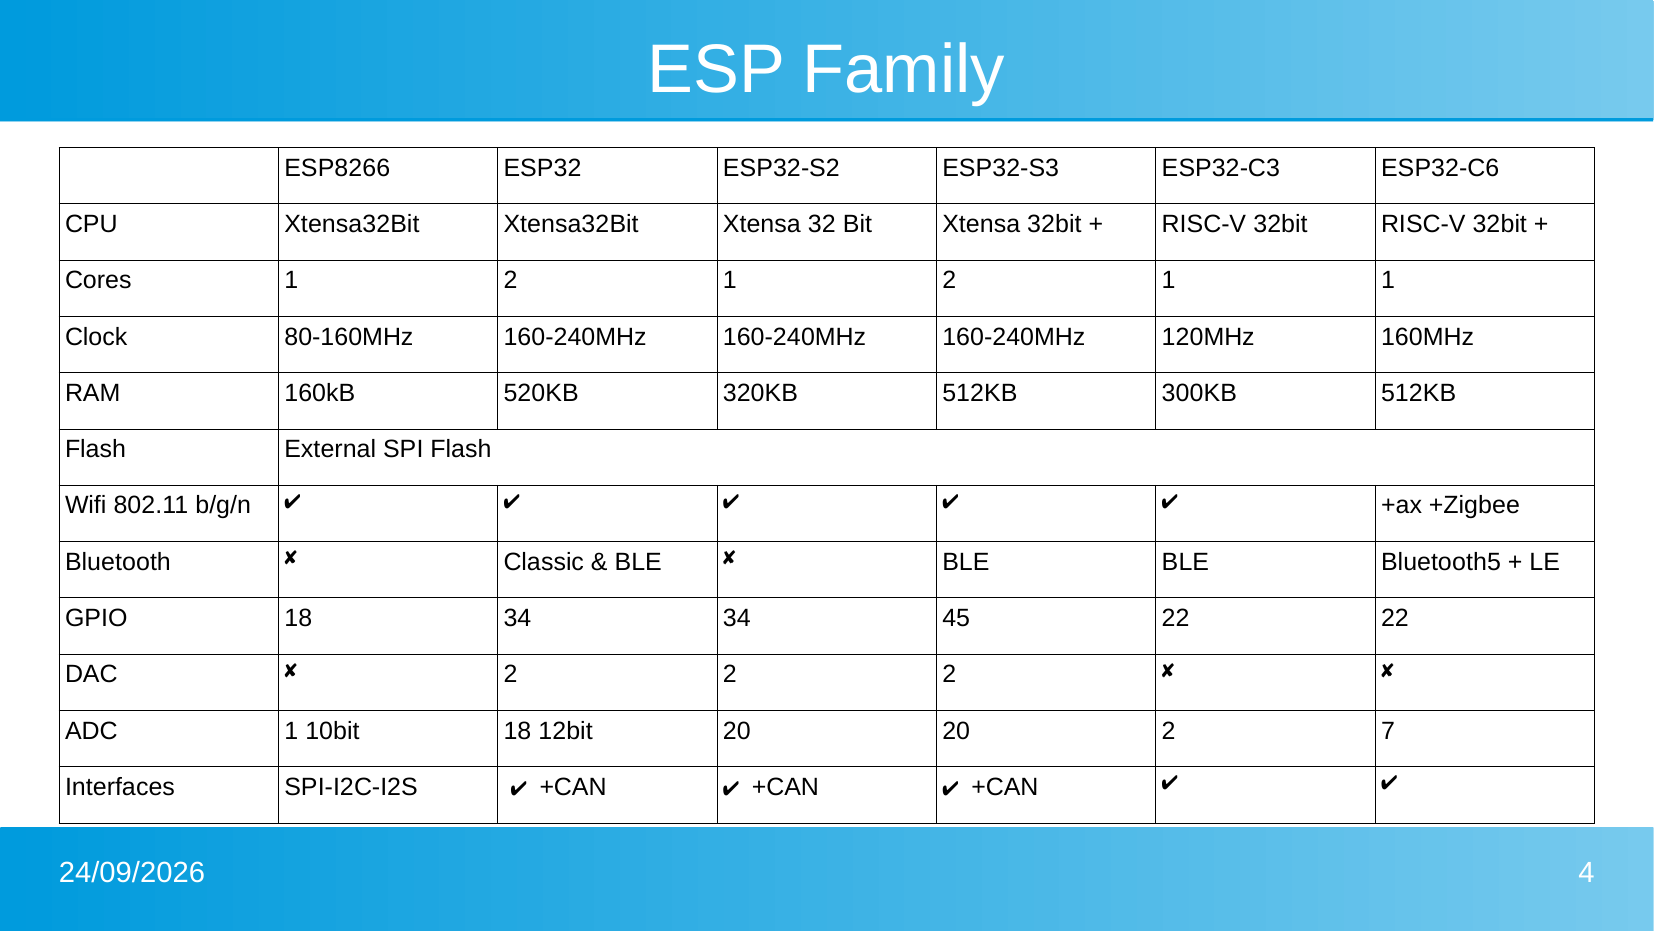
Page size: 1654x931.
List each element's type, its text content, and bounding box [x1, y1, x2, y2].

table_header [60, 148, 278, 203]
table_cell 34 [498, 598, 717, 654]
table_cell ✔ [498, 486, 717, 541]
table_cell ✔ [1156, 767, 1375, 823]
table_cell ✘ [1376, 655, 1594, 710]
table_cell 2 [1156, 711, 1375, 766]
table_cell Xtensa32Bit [498, 204, 717, 260]
table_header ESP32-S2 [718, 148, 936, 203]
table_cell 512KB [937, 373, 1155, 429]
table_cell ✘ [718, 542, 936, 597]
table_cell ✔ [279, 486, 497, 541]
table_cell 520KB [498, 373, 717, 429]
table_cell Interfaces [60, 767, 278, 823]
table_cell 120MHz [1156, 317, 1375, 372]
table_cell 1 [279, 261, 497, 316]
table_cell ✔ +CAN [718, 767, 936, 823]
table_cell External SPI Flash [279, 430, 1594, 485]
table_cell ✘ [279, 655, 497, 710]
table_cell RAM [60, 373, 278, 429]
table_cell ✔ [937, 486, 1155, 541]
table_cell RISC-V 32bit + [1376, 204, 1594, 260]
table_cell BLE [937, 542, 1155, 597]
table_cell 18 12bit [498, 711, 717, 766]
table_cell 2 [937, 655, 1155, 710]
table_cell Flash [60, 430, 278, 485]
table_cell 20 [718, 711, 936, 766]
table_cell ✔ +CAN [498, 767, 717, 823]
table_cell 320KB [718, 373, 936, 429]
table_cell Cores [60, 261, 278, 316]
table_cell 160MHz [1376, 317, 1594, 372]
table_cell 1 [1376, 261, 1594, 316]
table_cell Wifi 802.11 b/g/n [60, 486, 278, 541]
table_cell 22 [1156, 598, 1375, 654]
table_cell Clock [60, 317, 278, 372]
table_cell Bluetooth [60, 542, 278, 597]
table_cell SPI-I2C-I2S [279, 767, 497, 823]
table_header ESP32-S3 [937, 148, 1155, 203]
table_cell BLE [1156, 542, 1375, 597]
table_cell Classic & BLE [498, 542, 717, 597]
table_cell 20 [937, 711, 1155, 766]
table_cell 2 [937, 261, 1155, 316]
table_header ESP8266 [279, 148, 497, 203]
table_cell 1 [718, 261, 936, 316]
table_cell ✘ [279, 542, 497, 597]
table_cell 7 [1376, 711, 1594, 766]
table_cell RISC-V 32bit [1156, 204, 1375, 260]
table_cell CPU [60, 204, 278, 260]
table_cell 160-240MHz [718, 317, 936, 372]
table_cell 2 [498, 655, 717, 710]
table_cell ADC [60, 711, 278, 766]
table_cell 160-240MHz [937, 317, 1155, 372]
table_cell 1 10bit [279, 711, 497, 766]
table_cell 45 [937, 598, 1155, 654]
table_header ESP32 [498, 148, 717, 203]
table_cell 160kB [279, 373, 497, 429]
table_header ESP32-C3 [1156, 148, 1375, 203]
table_cell ✔ +CAN [937, 767, 1155, 823]
table_cell 1 [1156, 261, 1375, 316]
table_cell Bluetooth5 + LE [1376, 542, 1594, 597]
table_cell 300KB [1156, 373, 1375, 429]
table_cell Xtensa 32 Bit [718, 204, 936, 260]
table_cell 160-240MHz [498, 317, 717, 372]
table_cell 18 [279, 598, 497, 654]
table_cell ✔ [1156, 486, 1375, 541]
table_cell ✘ [1156, 655, 1375, 710]
title ESP Family [59, 29, 1595, 108]
table_cell 512KB [1376, 373, 1594, 429]
table_cell DAC [60, 655, 278, 710]
table_cell GPIO [60, 598, 278, 654]
table_cell +ax +Zigbee [1376, 486, 1594, 541]
table_cell Xtensa32Bit [279, 204, 497, 260]
table_cell 34 [718, 598, 936, 654]
table_cell Xtensa 32bit + [937, 204, 1155, 260]
table_cell 2 [498, 261, 717, 316]
table_cell ✔ [1376, 767, 1594, 823]
table_cell 2 [718, 655, 936, 710]
table_cell 22 [1376, 598, 1594, 654]
table_cell 80-160MHz [279, 317, 497, 372]
table_cell ✔ [718, 486, 936, 541]
table_header ESP32-C6 [1376, 148, 1594, 203]
